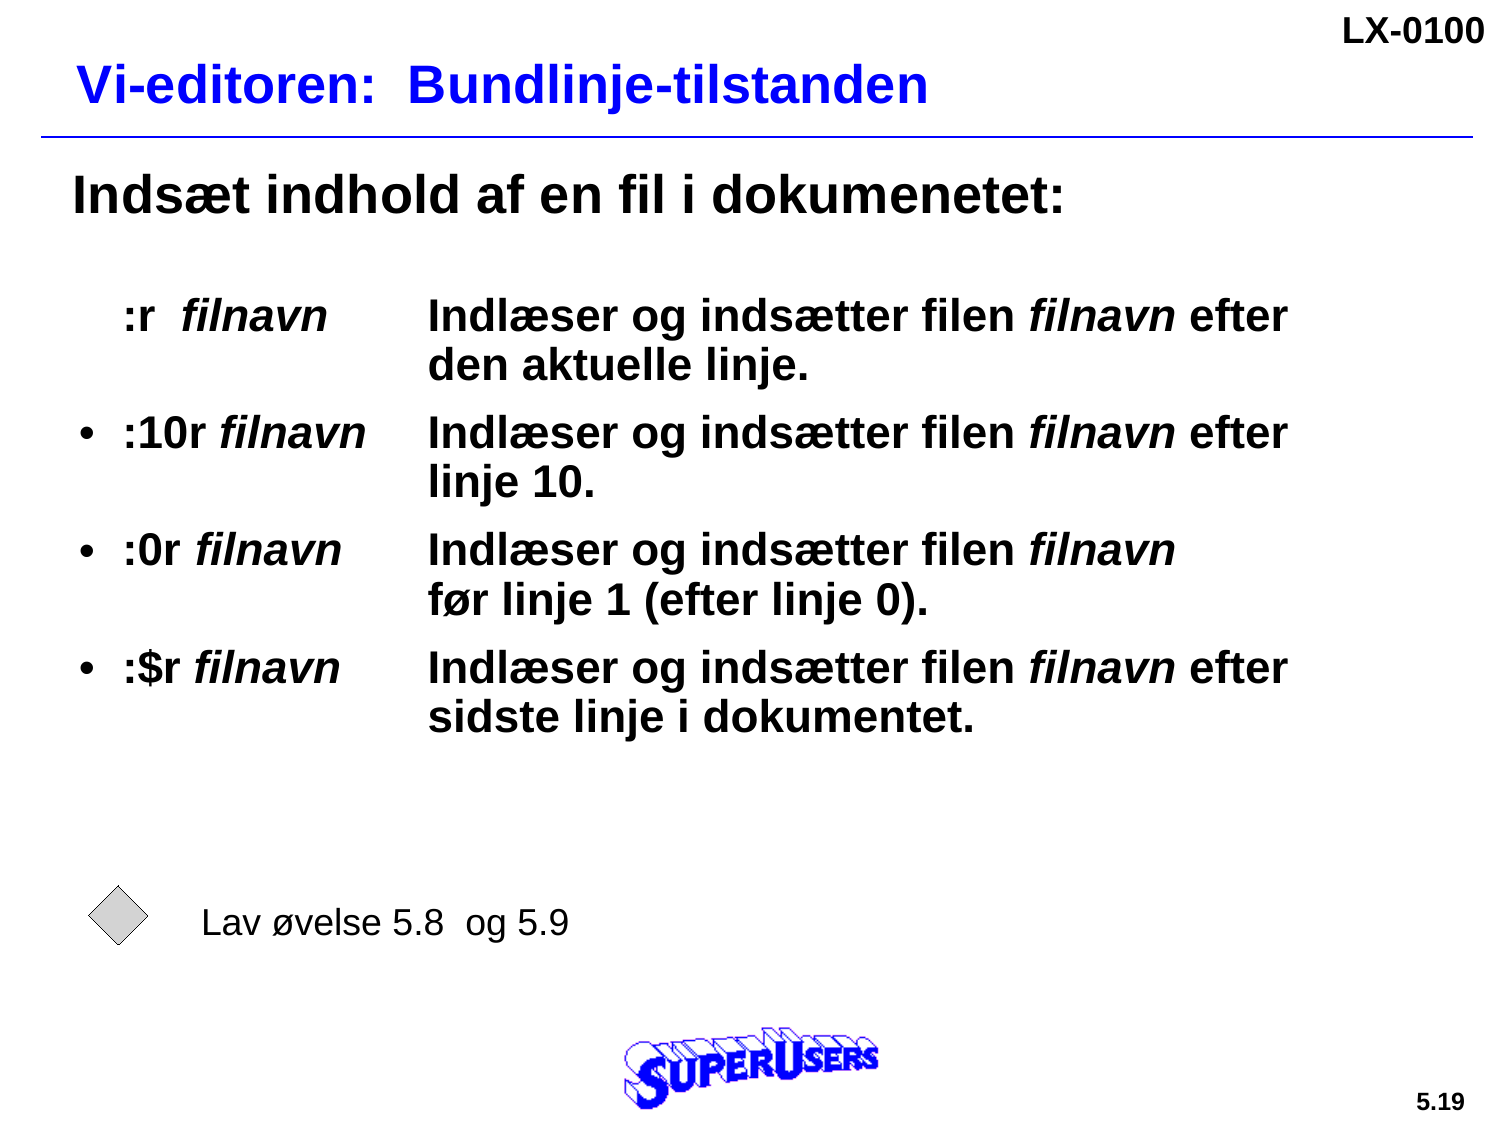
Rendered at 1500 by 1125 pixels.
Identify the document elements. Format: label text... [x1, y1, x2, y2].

title Vi-editoren: Bundlinje-tilstanden [76, 39, 1424, 126]
text_box [88, 885, 148, 945]
list :r filnavn Indlæser og indsætter filen filnavn efter den aktuelle linje. :10r filnavn Indlæser og indsætter filen filnavn efter linje 10. :0r filnavn Indlæser og indsætter filen filnavn før linje 1 (efter linje 0). :$r filnavn Indlæser og indsætter filen filnavn efter sidste linje i dokumentet. [78, 292, 1388, 936]
list Indsæt indhold af en fil i dokumenetet: [59, 160, 1388, 237]
text_box Lav øvelse 5.8 og 5.9 [200, 898, 1388, 995]
picture [620, 1023, 880, 1111]
